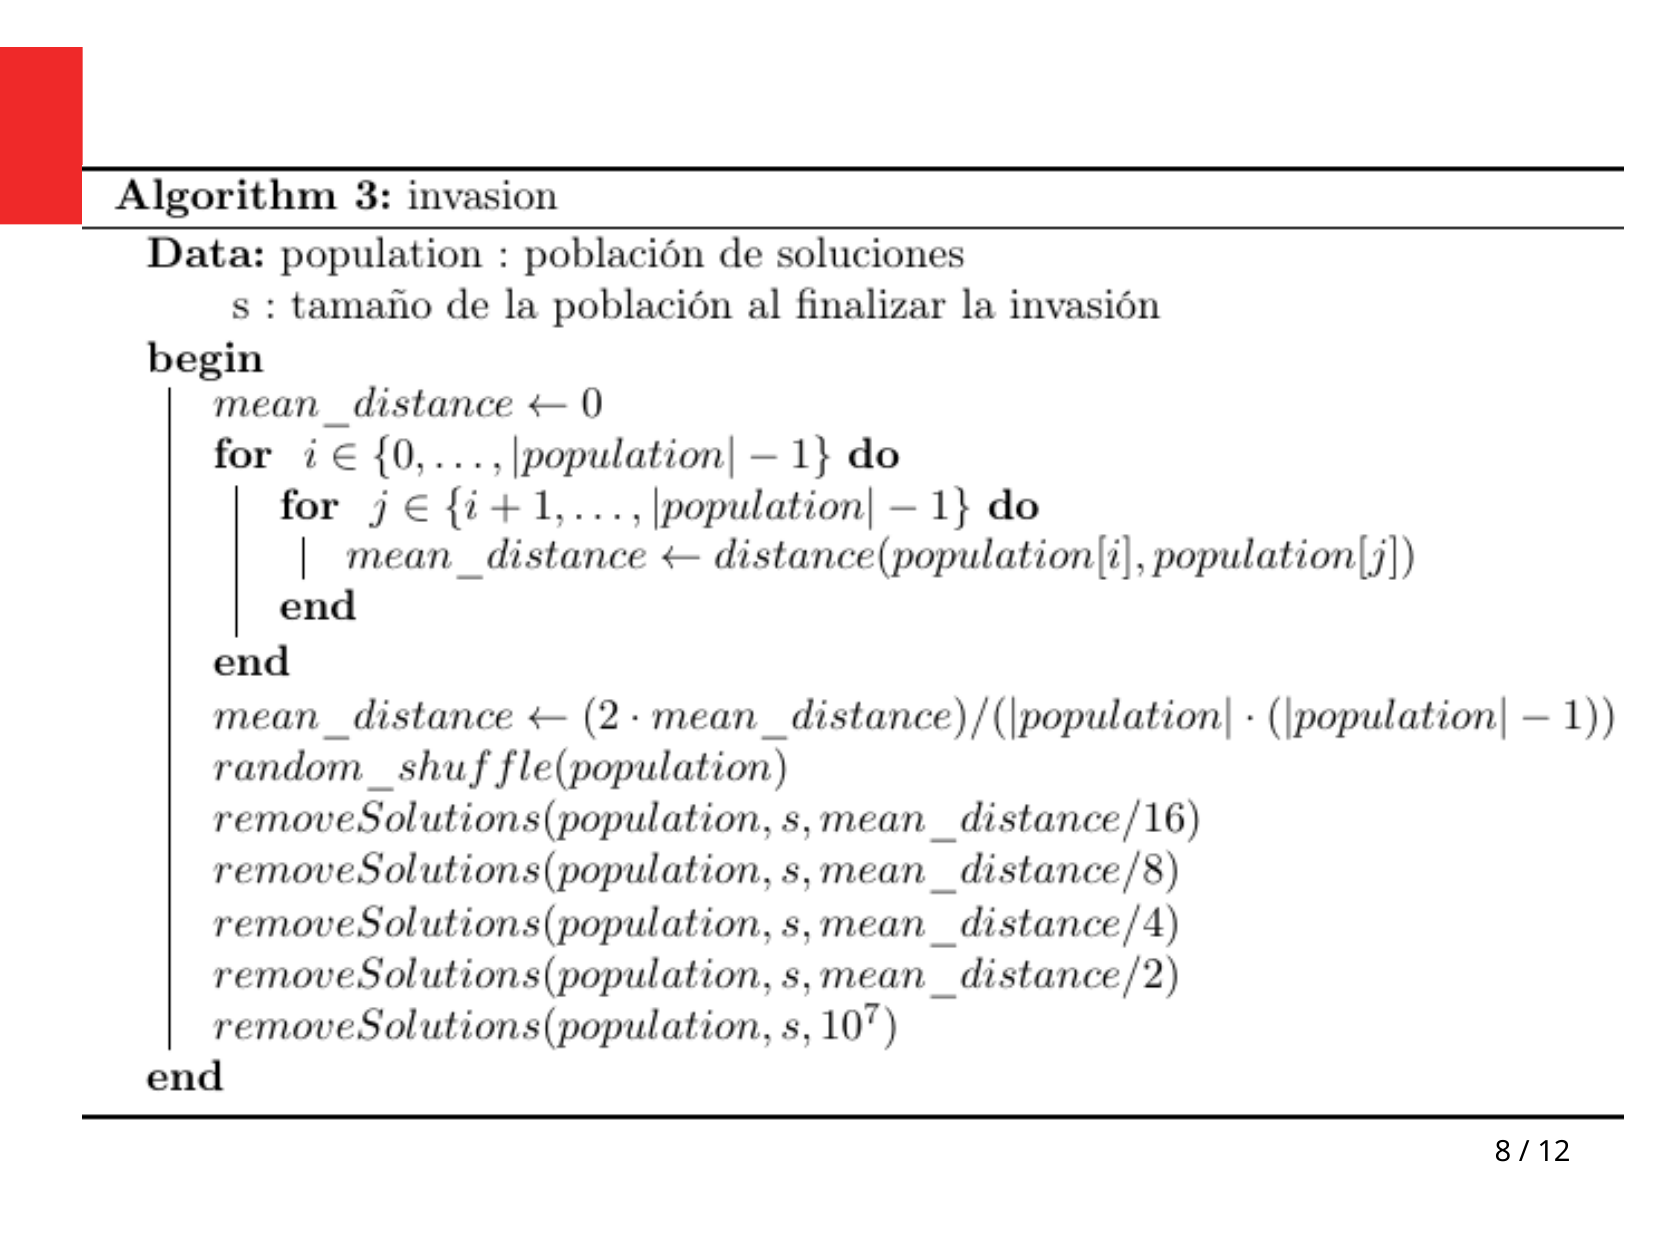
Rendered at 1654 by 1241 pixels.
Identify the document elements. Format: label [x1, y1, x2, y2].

picture [82, 165, 1624, 1123]
